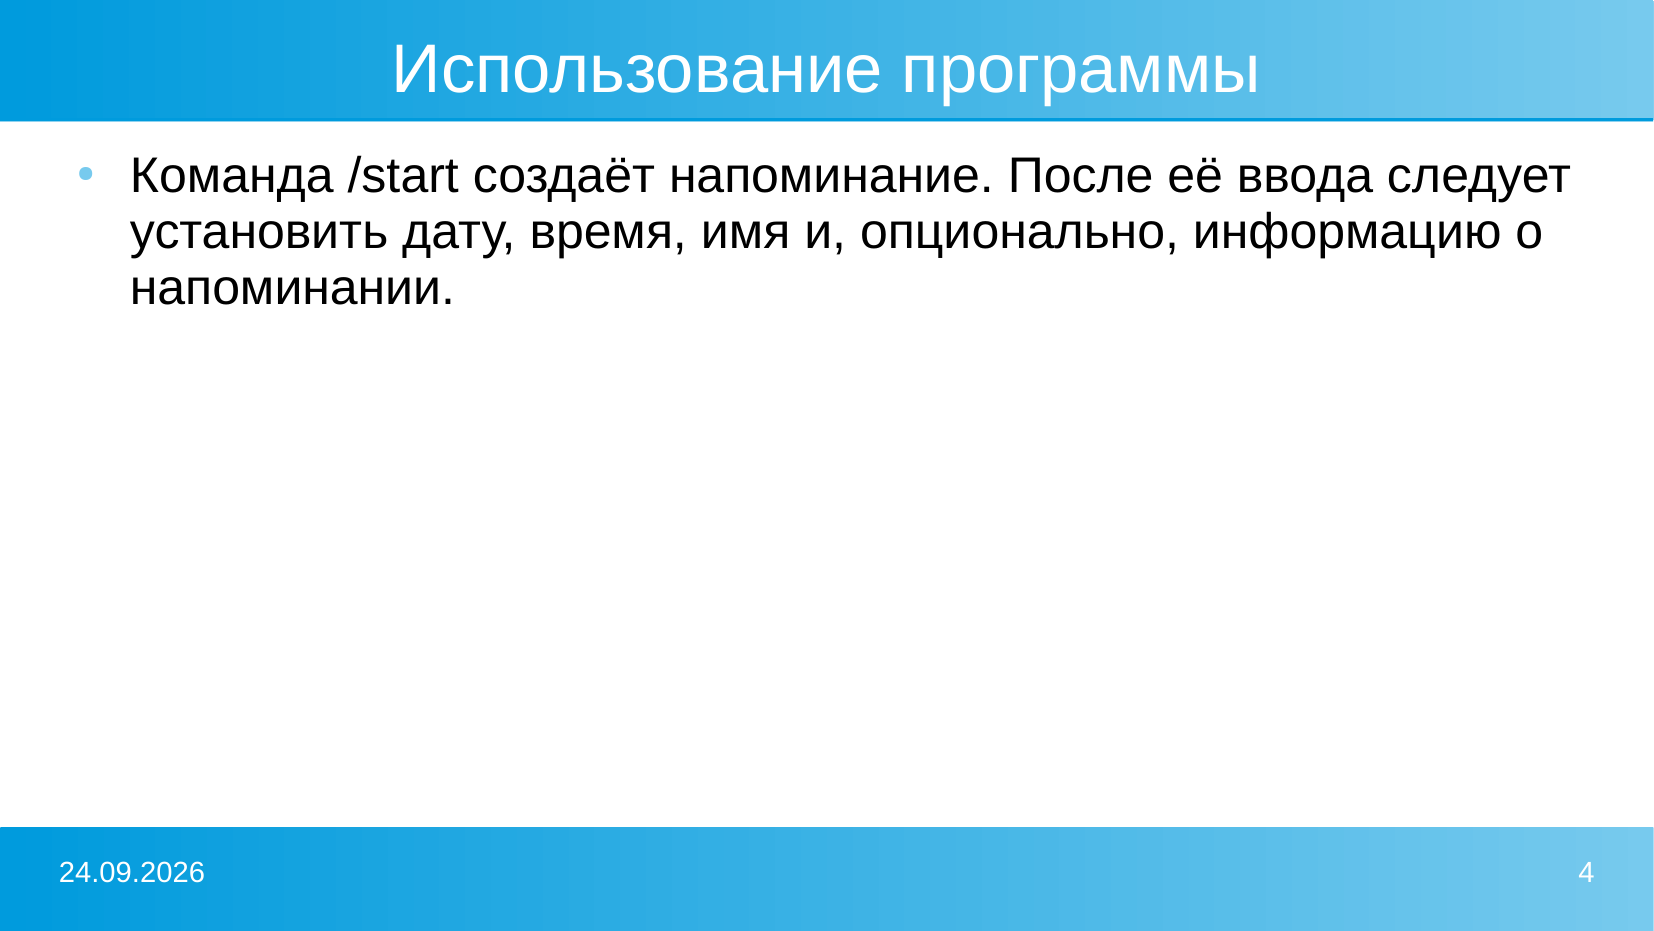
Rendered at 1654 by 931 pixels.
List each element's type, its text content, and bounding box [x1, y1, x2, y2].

list Команда /start создаёт напоминание. После её ввода следует установить дату, время, имя и, опционально, информацию о напоминании. [59, 147, 1595, 798]
title Использование программы [59, 29, 1595, 108]
